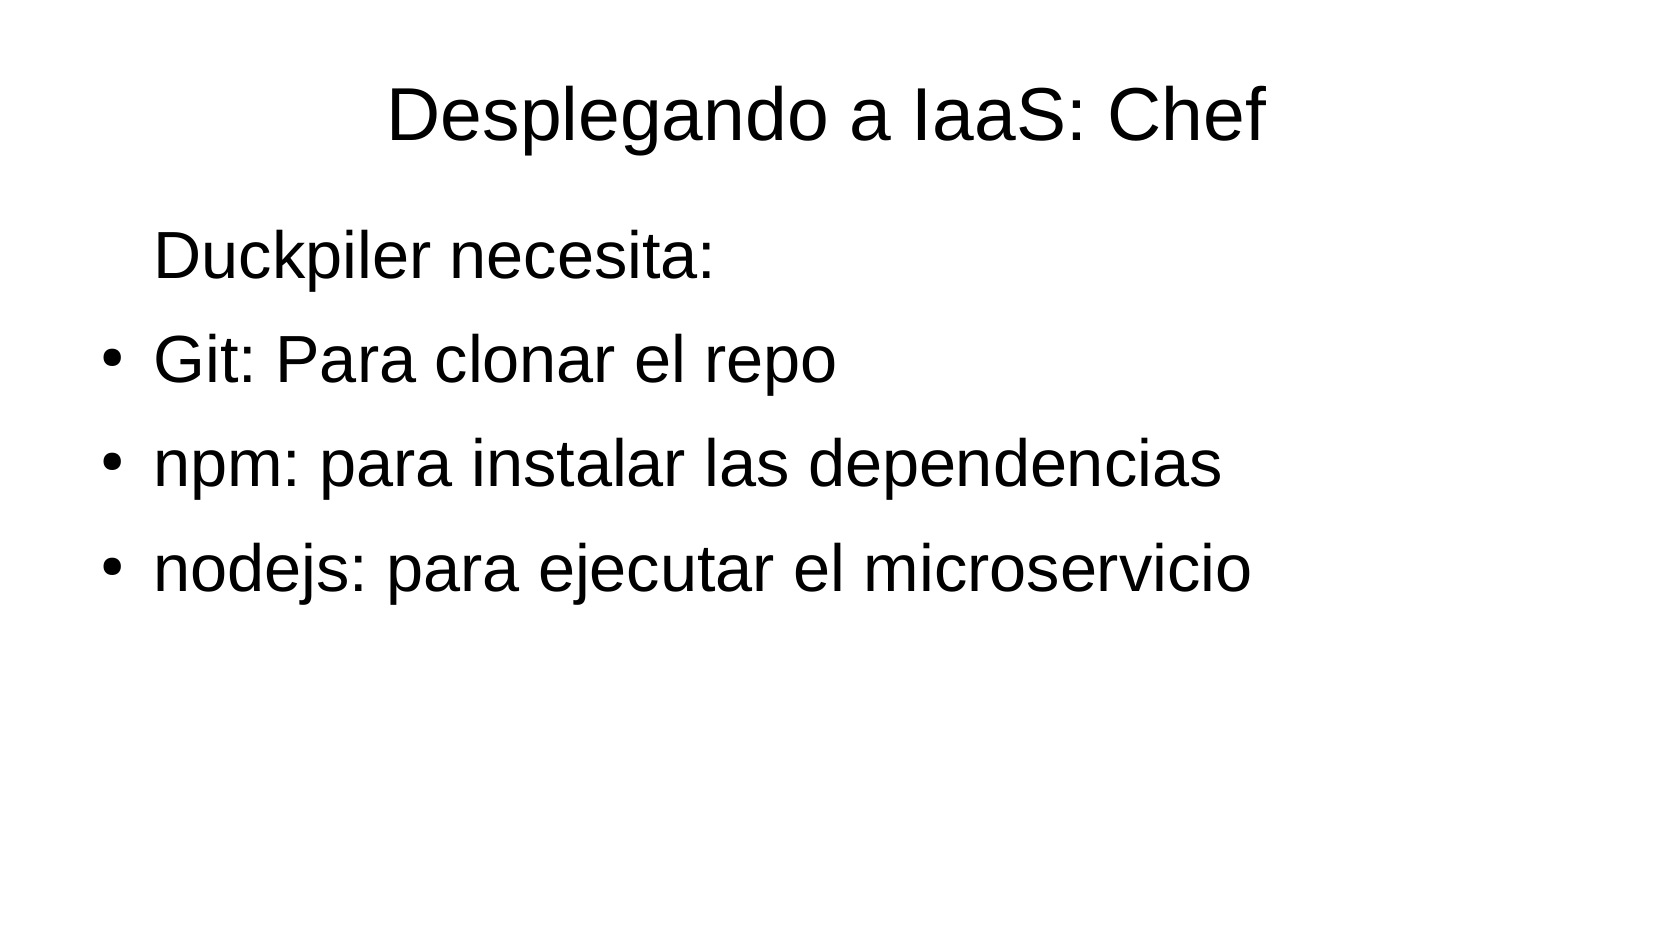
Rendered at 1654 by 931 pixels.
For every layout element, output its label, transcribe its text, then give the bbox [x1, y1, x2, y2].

title Desplegando a IaaS: Chef [82, 37, 1571, 193]
list Duckpiler necesita: Git: Para clonar el repo npm: para instalar las dependencias nodejs: para ejecutar el microservicio [82, 217, 1571, 758]
